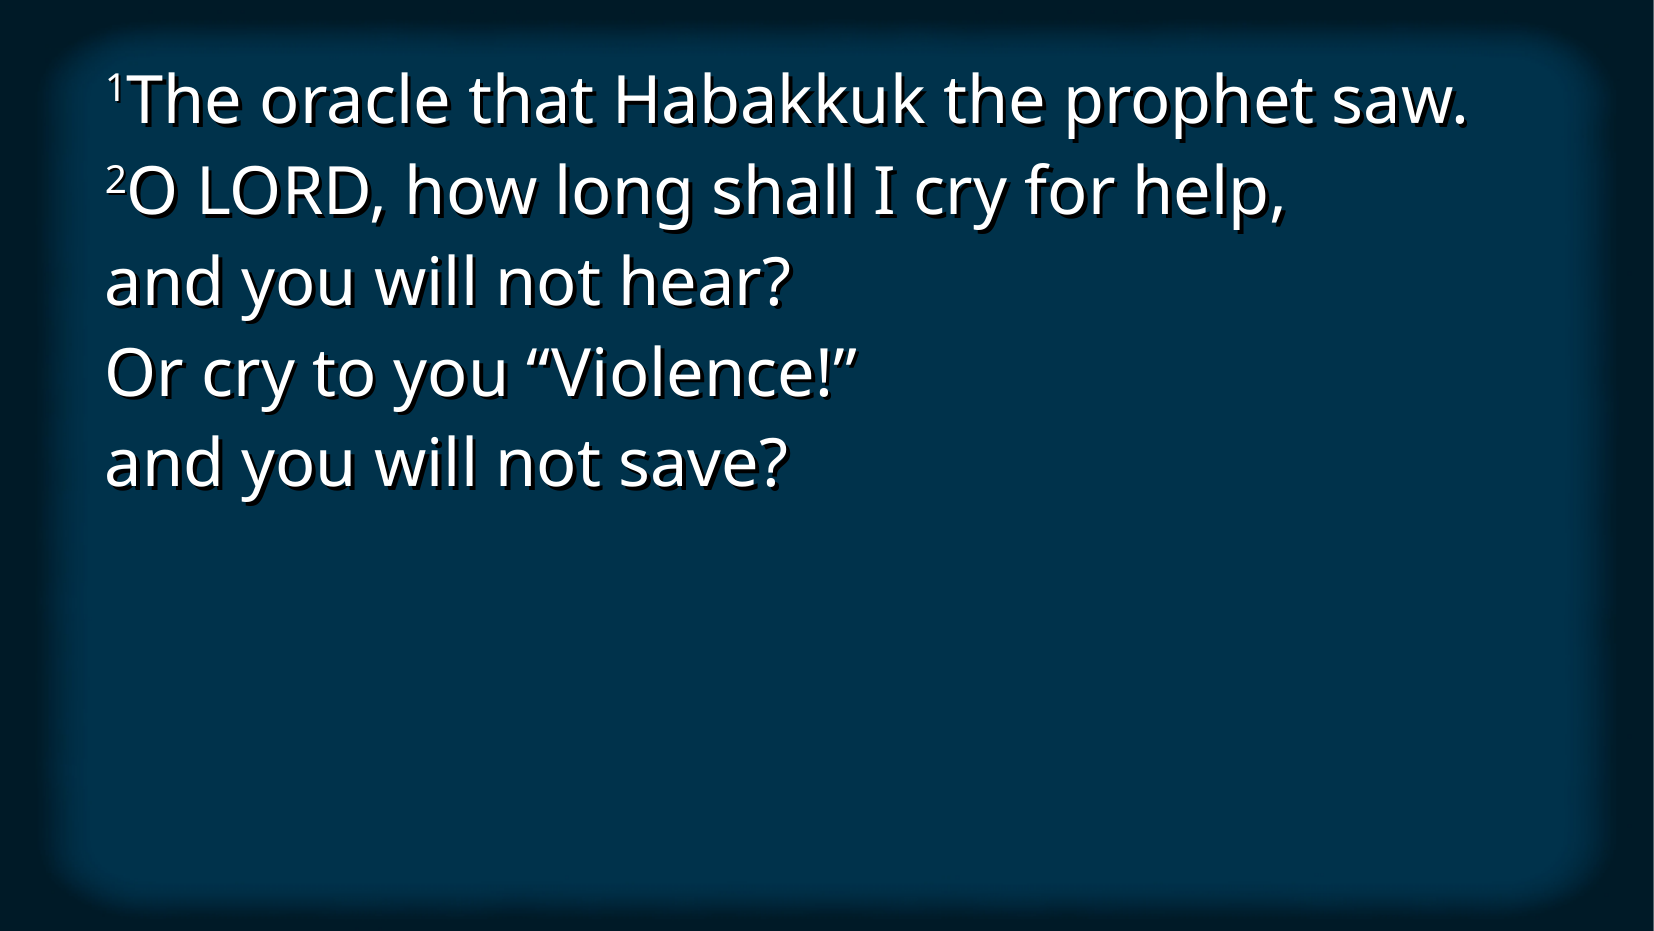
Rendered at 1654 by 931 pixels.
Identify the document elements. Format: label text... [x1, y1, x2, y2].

picture [0, 0, 1654, 931]
text_box 1The oracle that Habakkuk the prophet saw. 2O LORD, how long shall I cry for help, and you will not hear? Or cry to you “Violence!” and you will not save? [90, 45, 1561, 504]
